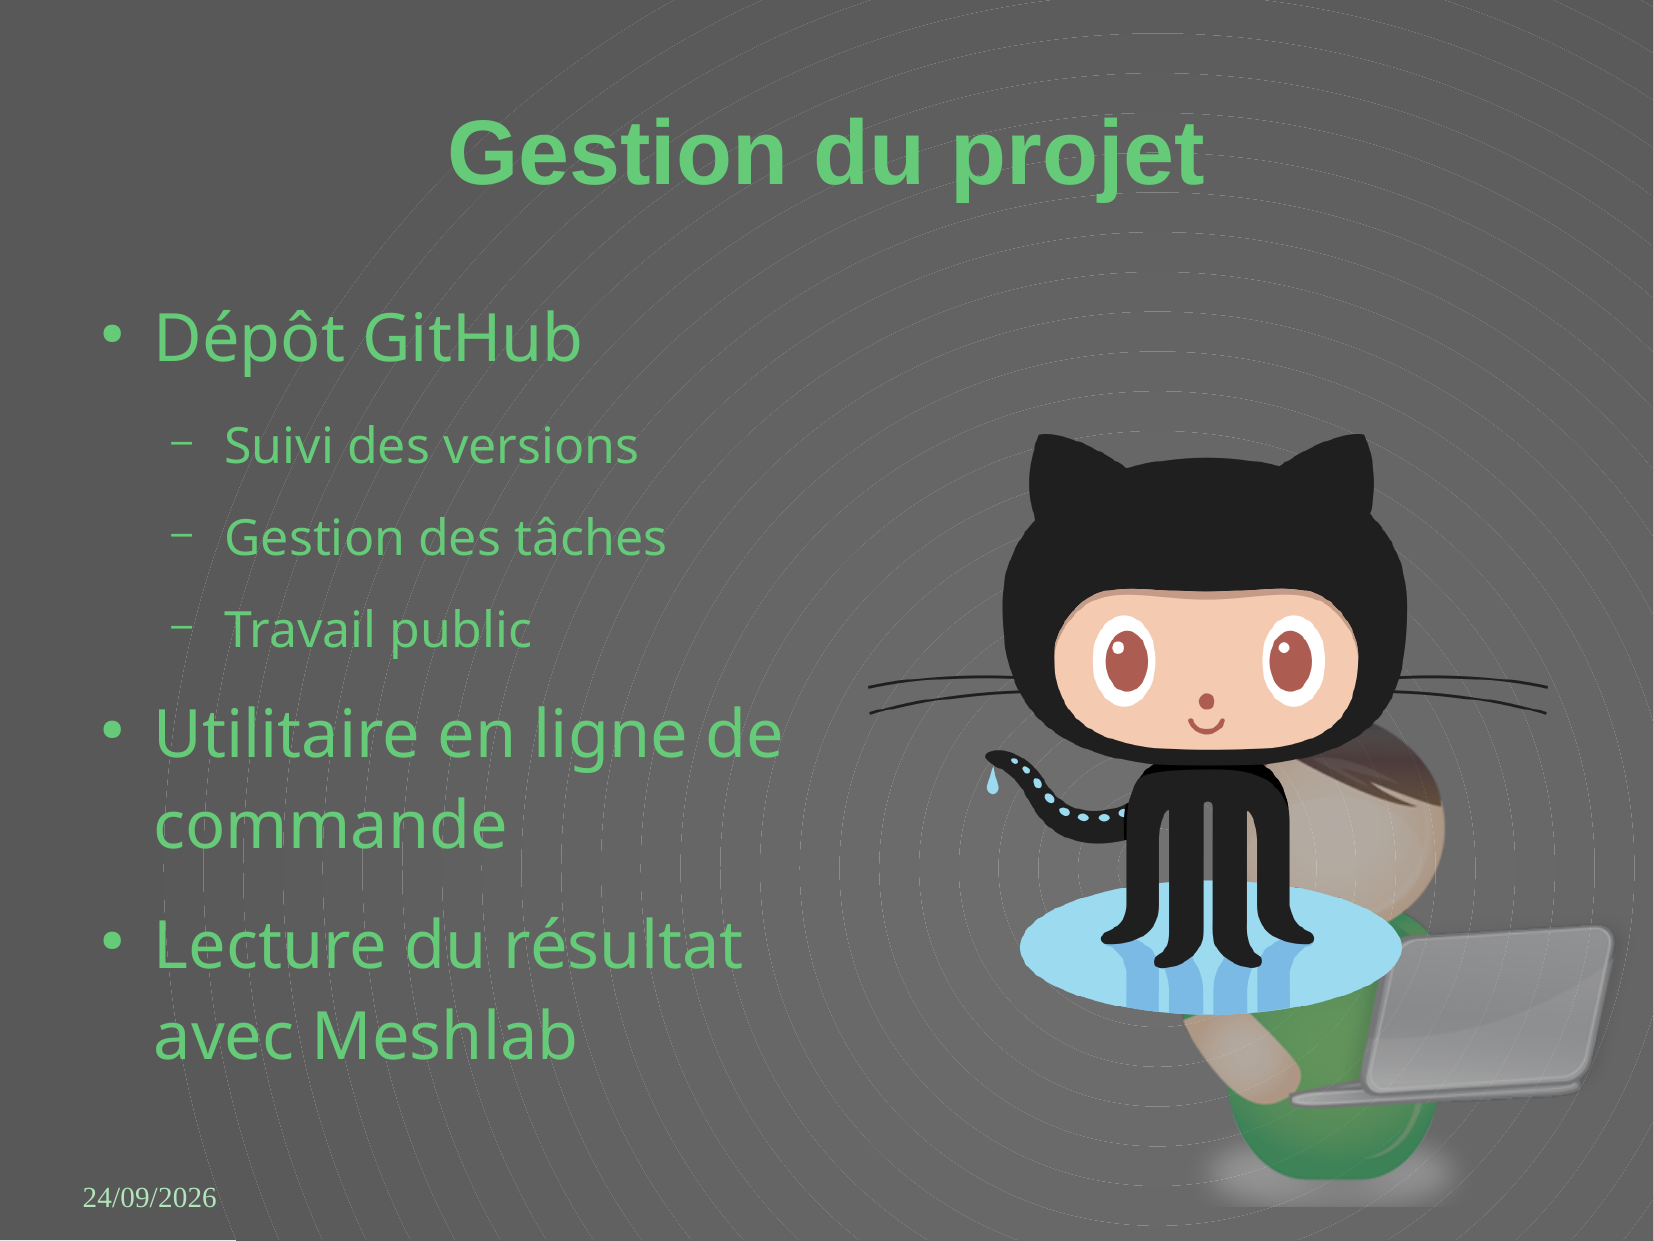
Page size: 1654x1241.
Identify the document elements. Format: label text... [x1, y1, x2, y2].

list Dépôt GitHub Suivi des versions Gestion des tâches Travail public Utilitaire en ligne de commande Lecture du résultat avec Meshlab [82, 290, 809, 1158]
picture [845, 422, 1642, 1207]
title Gestion du projet [82, 49, 1571, 257]
